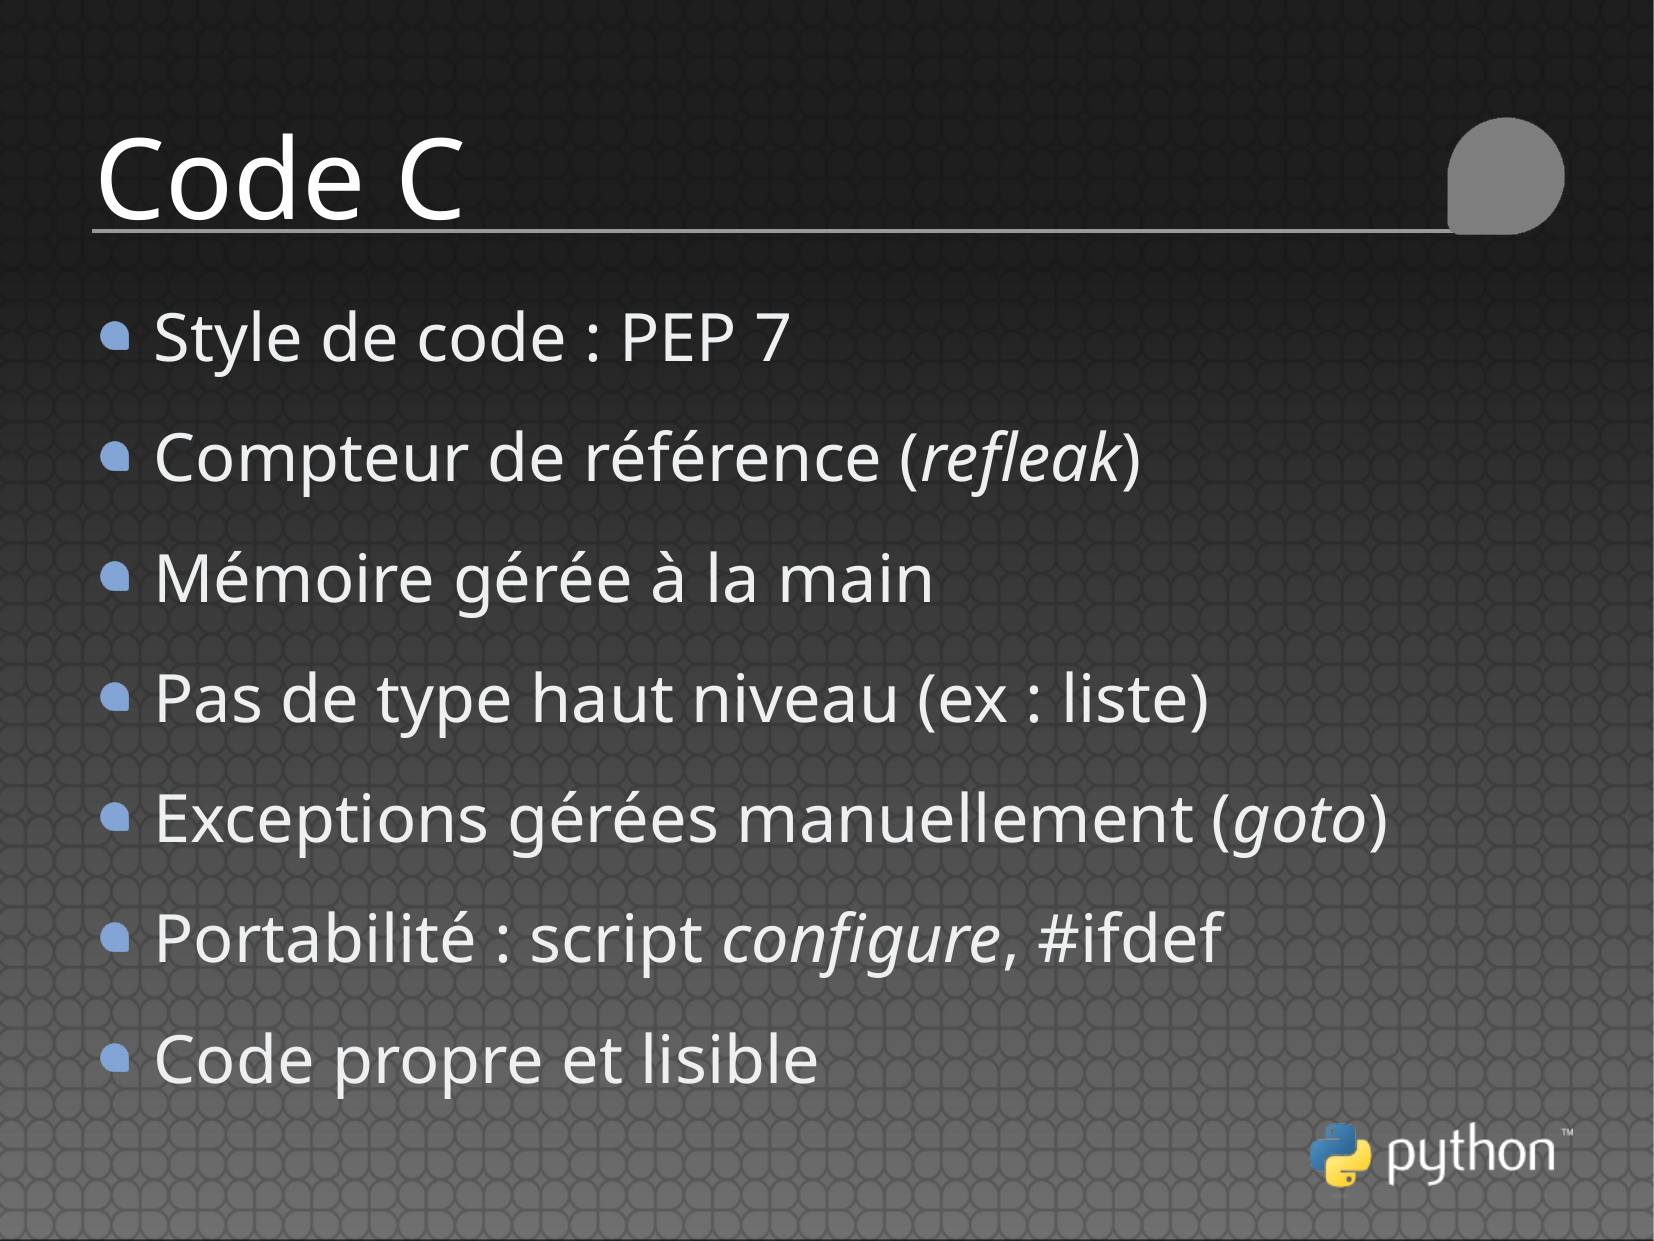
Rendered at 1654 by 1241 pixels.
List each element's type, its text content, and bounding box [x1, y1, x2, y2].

list Style de code : PEP 7 Compteur de référence (refleak) Mémoire gérée à la main Pas de type haut niveau (ex : liste) Exceptions gérées manuellement (goto) Portabilité : script configure, #ifdef Code propre et lisible [82, 290, 1571, 1094]
title Code C [94, 100, 1426, 251]
picture [0, 0, 1654, 1241]
